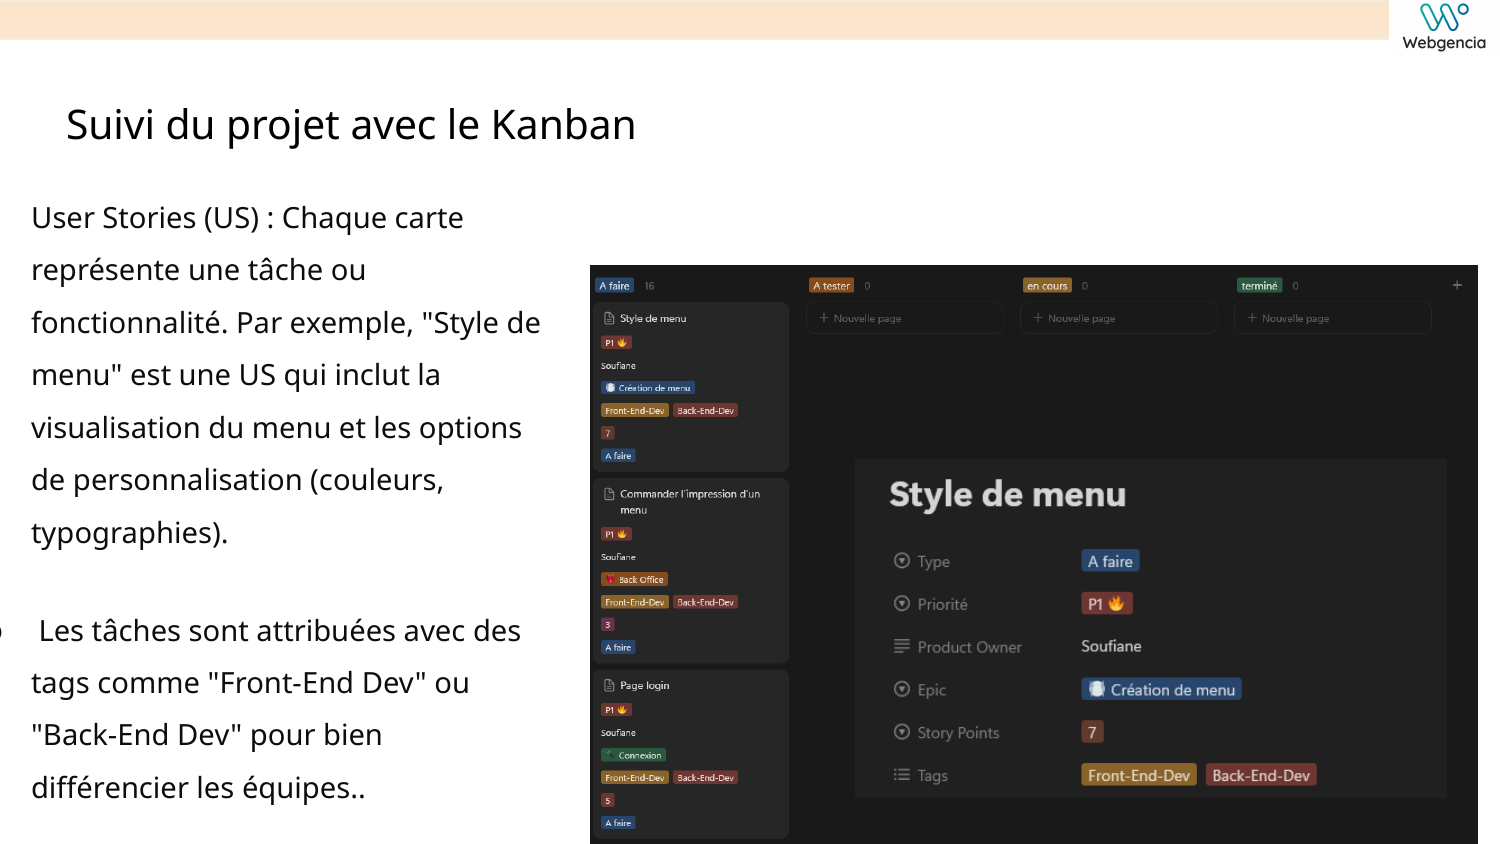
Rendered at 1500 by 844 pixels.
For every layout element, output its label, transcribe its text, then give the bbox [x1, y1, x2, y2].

text_box [0, 0, 1389, 40]
title Suivi du projet avec le Kanban [51, 72, 1449, 167]
picture [1389, 0, 1500, 56]
picture [590, 265, 1478, 844]
text_box User Stories (US) : Chaque carte représente une tâche ou fonctionnalité. Par exemple, "Style de menu" est une US qui inclut la visualisation du menu et les options de personnalisation (couleurs, typographies). Les tâches sont attribuées avec des tags comme "Front-End Dev" ou "Back-End Dev" pour bien différencier les équipes.. [0, 166, 562, 844]
